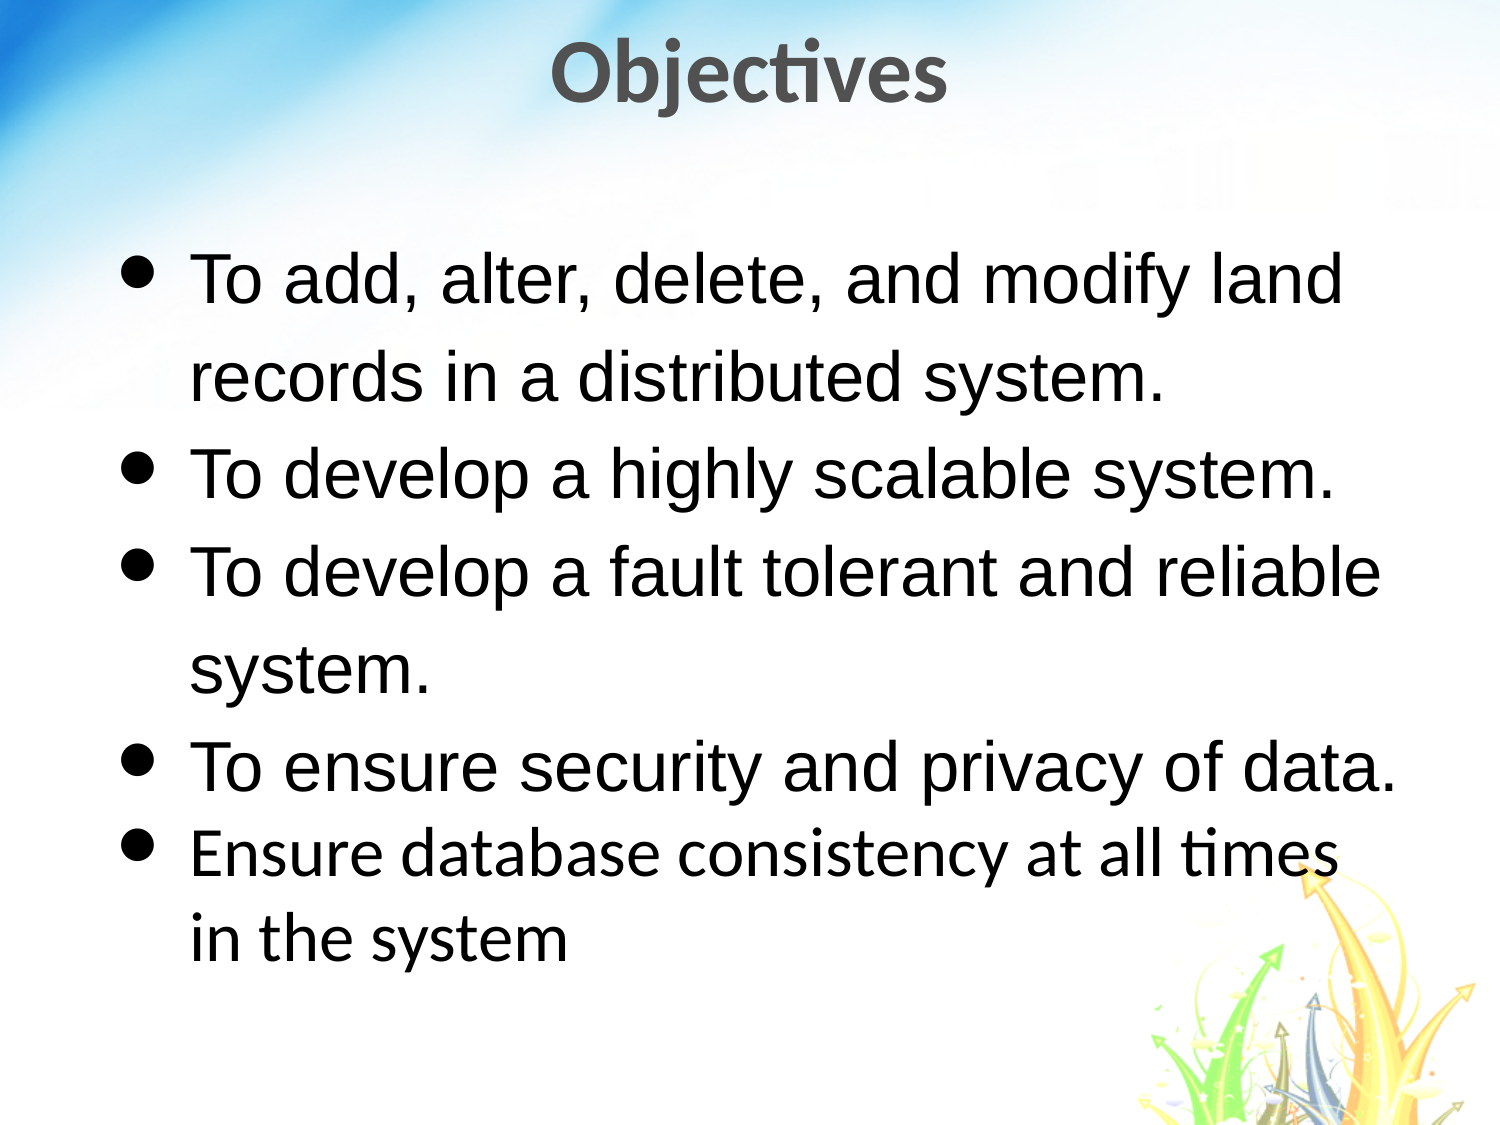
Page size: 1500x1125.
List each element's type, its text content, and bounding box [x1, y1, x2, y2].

text_box To add, alter, delete, and modify land records in a distributed system. To develop a highly scalable system. To develop a fault tolerant and reliable system. To ensure security and privacy of data. Ensure database consistency at all times in the system [99, 212, 1425, 1075]
picture [0, 0, 1500, 409]
picture [1136, 845, 1477, 1125]
title Objectives [75, 0, 1425, 160]
